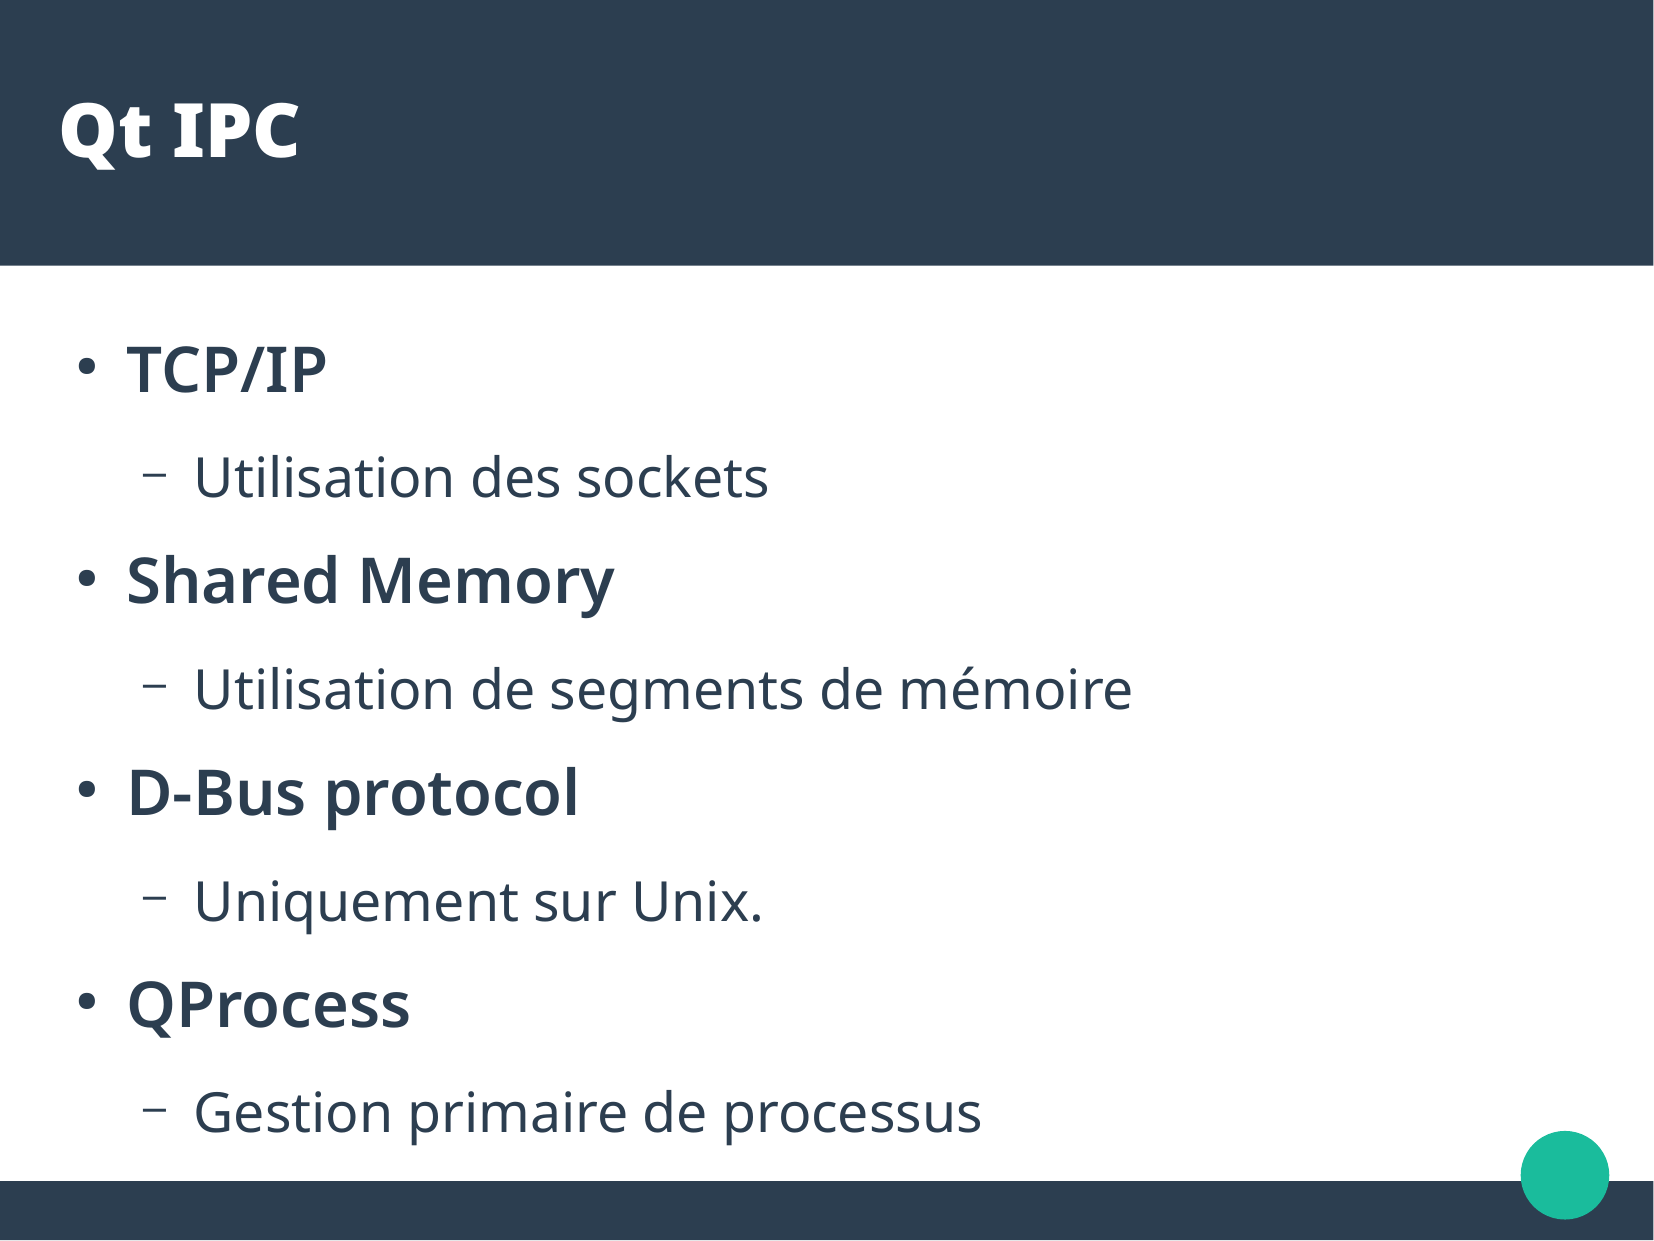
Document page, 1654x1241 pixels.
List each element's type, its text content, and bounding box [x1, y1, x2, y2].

title Qt IPC [59, 49, 1595, 207]
list TCP/IP Utilisation des sockets Shared Memory Utilisation de segments de mémoire D-Bus protocol Uniquement sur Unix. QProcess Gestion primaire de processus [59, 324, 1595, 1152]
